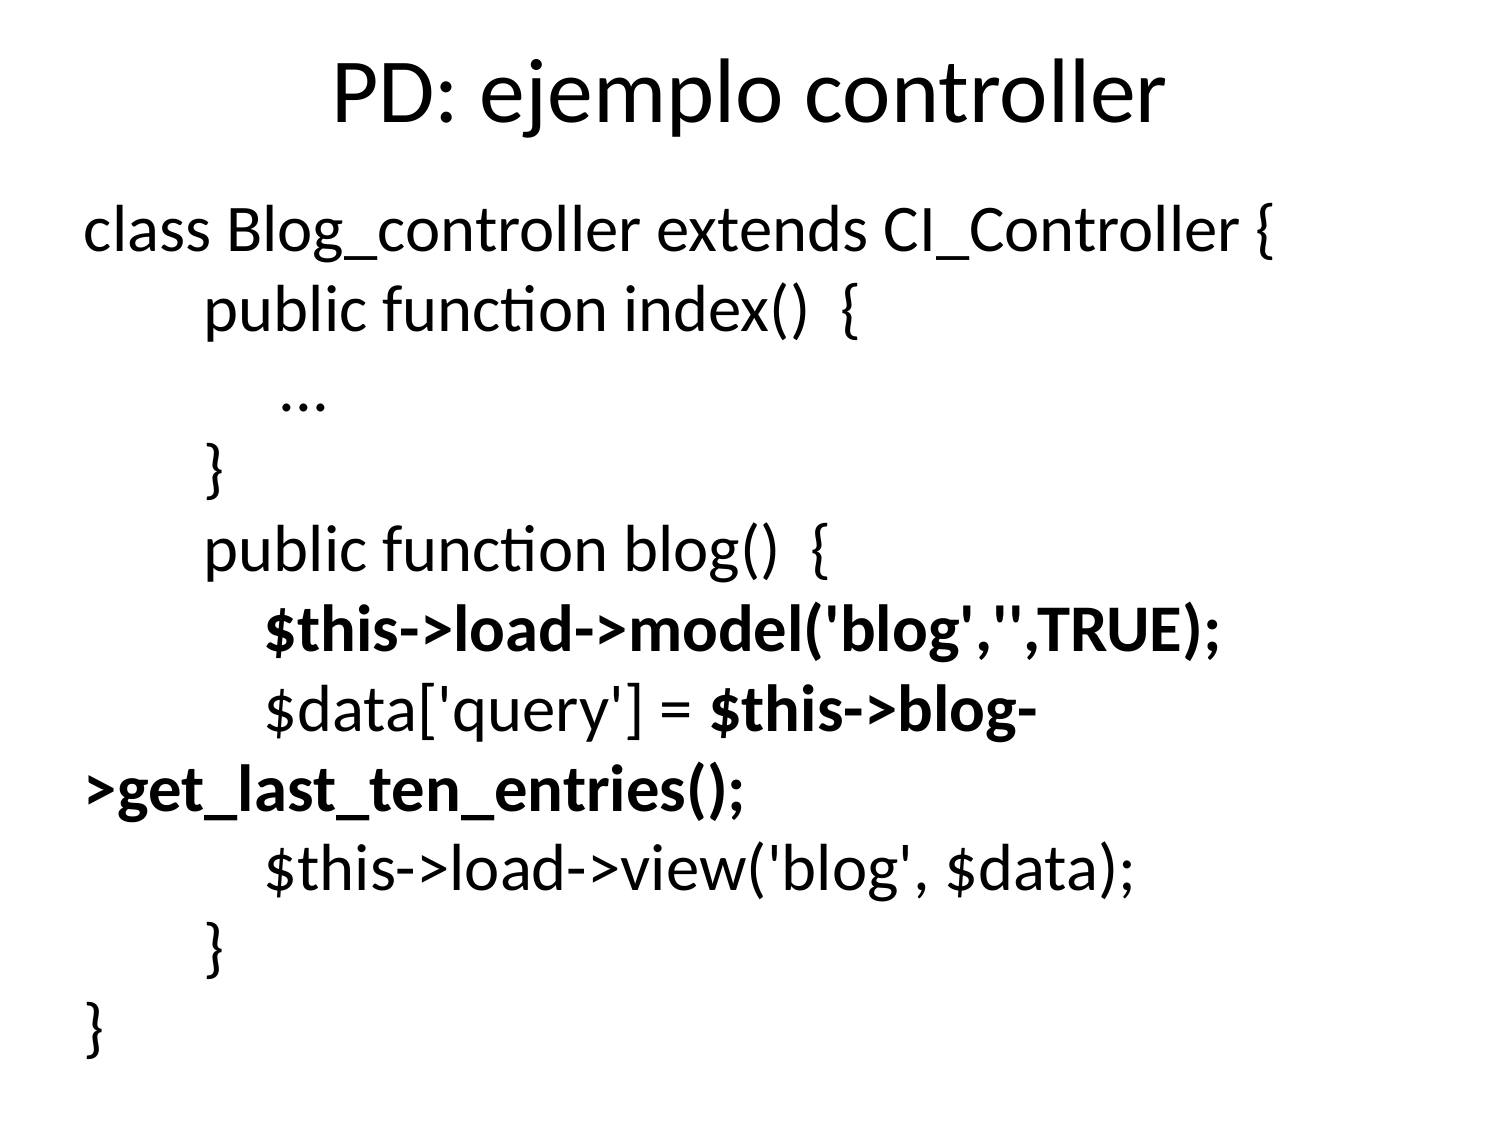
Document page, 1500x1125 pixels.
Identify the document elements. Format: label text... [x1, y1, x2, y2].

title PD: ejemplo controller [75, 23, 1425, 177]
list class Blog_controller extends CI_Controller { public function index() { ... } public function blog() { $this->load->model('blog','',TRUE); $data['query'] = $this->blog->get_last_ten_entries(); $this->load->view('blog', $data); } } [69, 177, 1495, 1005]
